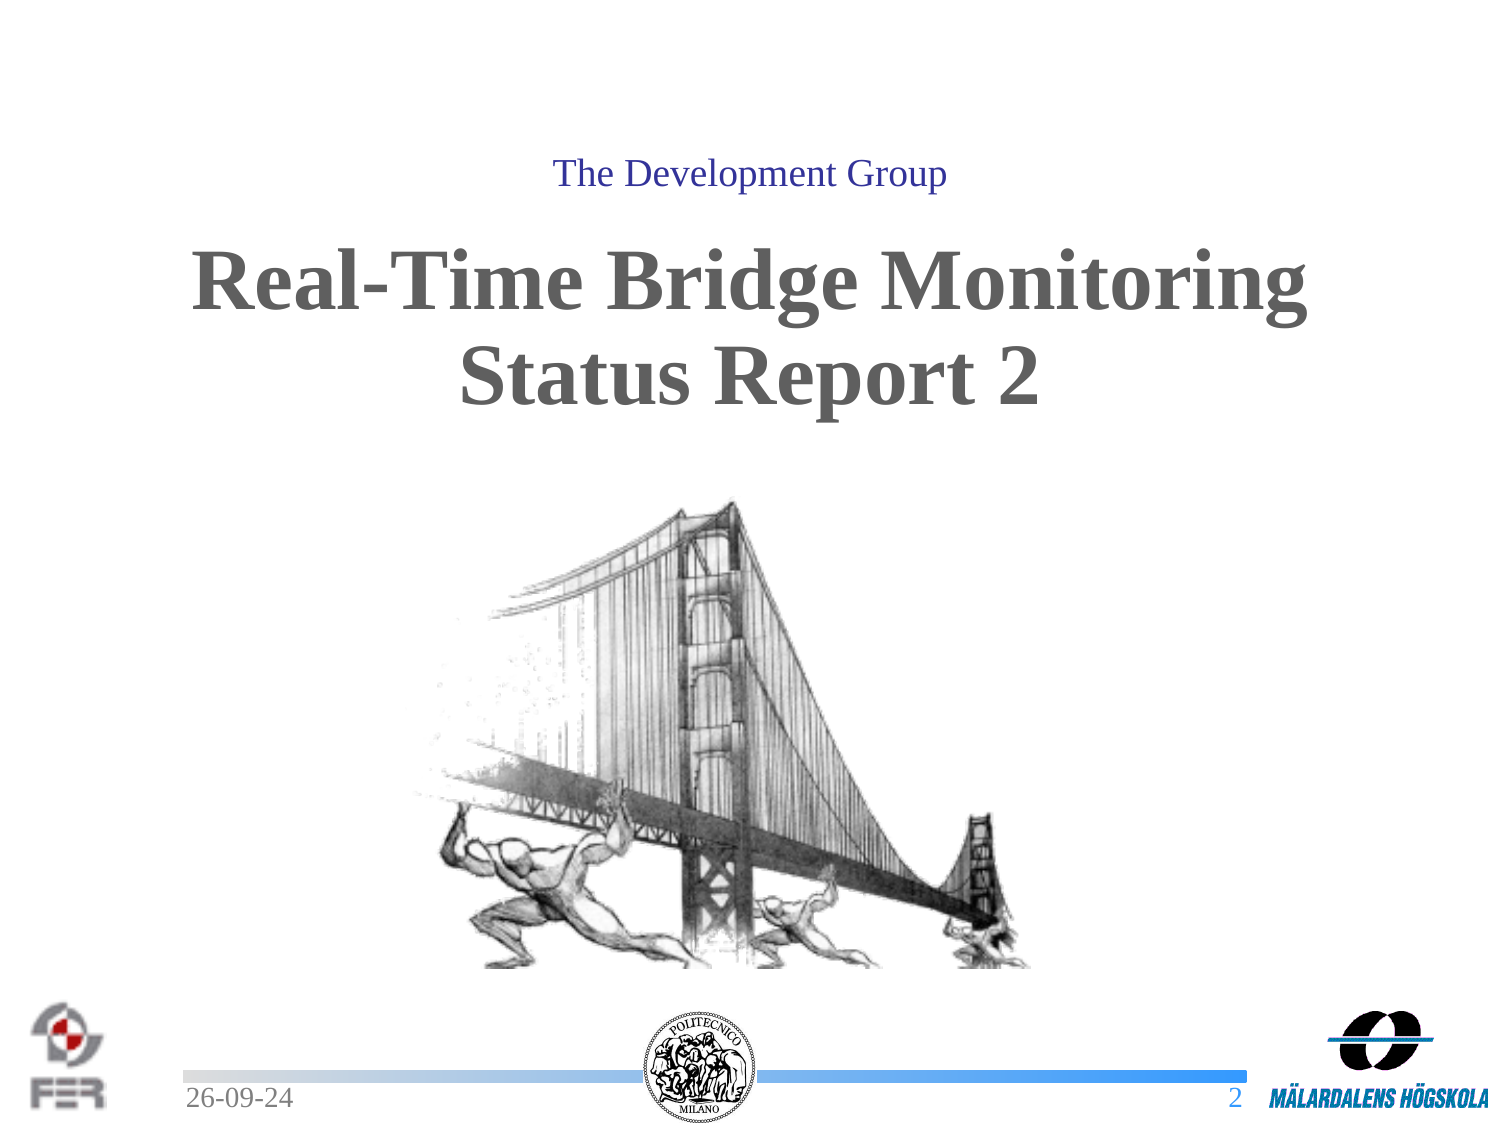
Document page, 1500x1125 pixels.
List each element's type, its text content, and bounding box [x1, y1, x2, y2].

text_box Real-Time Bridge Monitoring Status Report 2 [31, 125, 1469, 532]
text_box 13-12-02 [171, 1070, 396, 1114]
text_box The Development Group [533, 137, 967, 204]
picture [29, 987, 107, 1125]
picture [1269, 1011, 1488, 1108]
picture [1454, 1091, 1459, 1108]
picture [643, 1011, 757, 1123]
text_box <numero> [1186, 1070, 1258, 1114]
picture [405, 496, 1031, 969]
picture [1368, 1093, 1374, 1104]
picture [1435, 1096, 1441, 1104]
